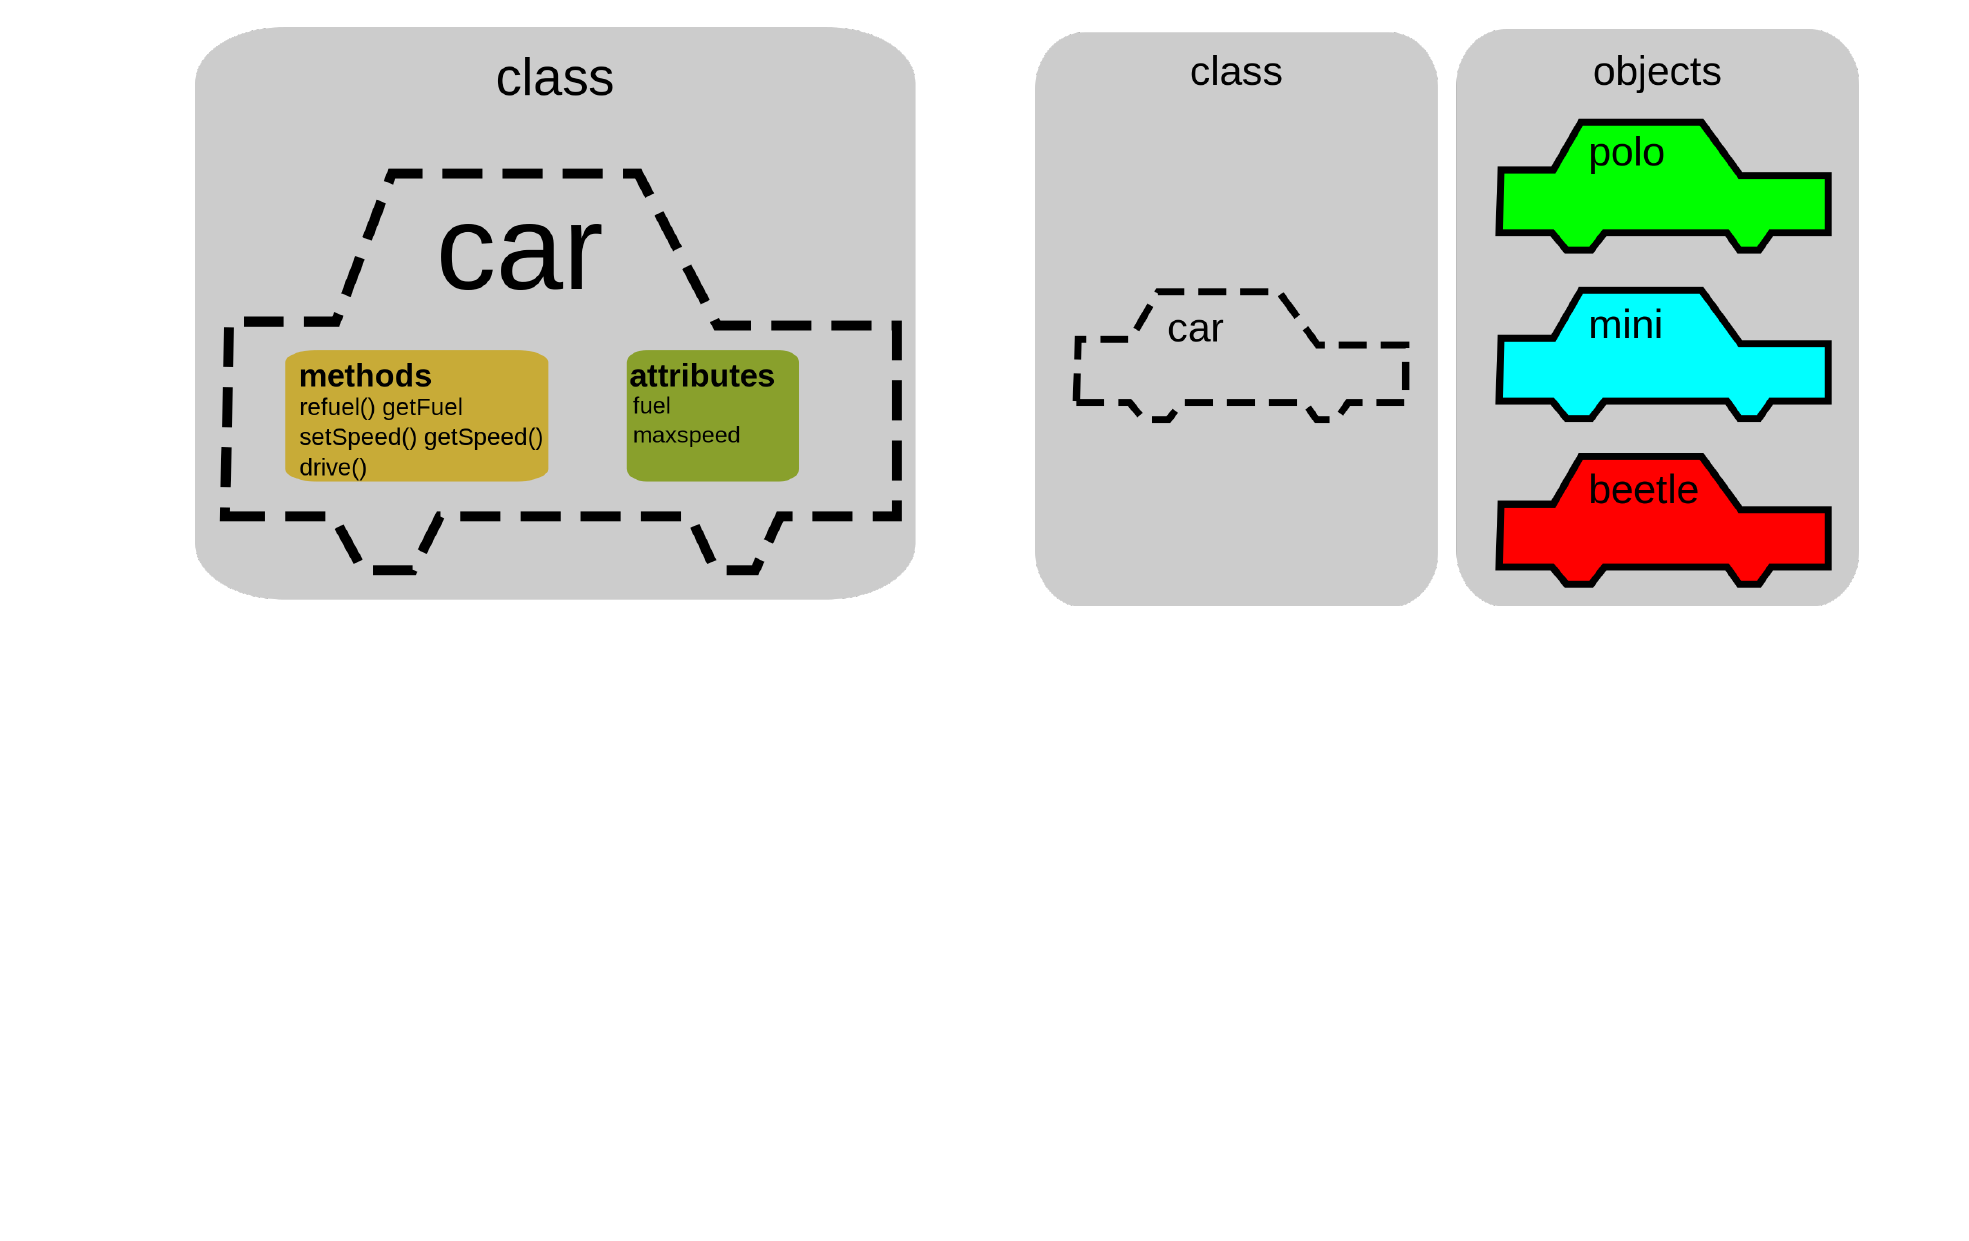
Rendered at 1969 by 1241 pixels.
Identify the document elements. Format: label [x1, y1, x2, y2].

picture [195, 27, 916, 601]
picture [1035, 29, 1859, 606]
